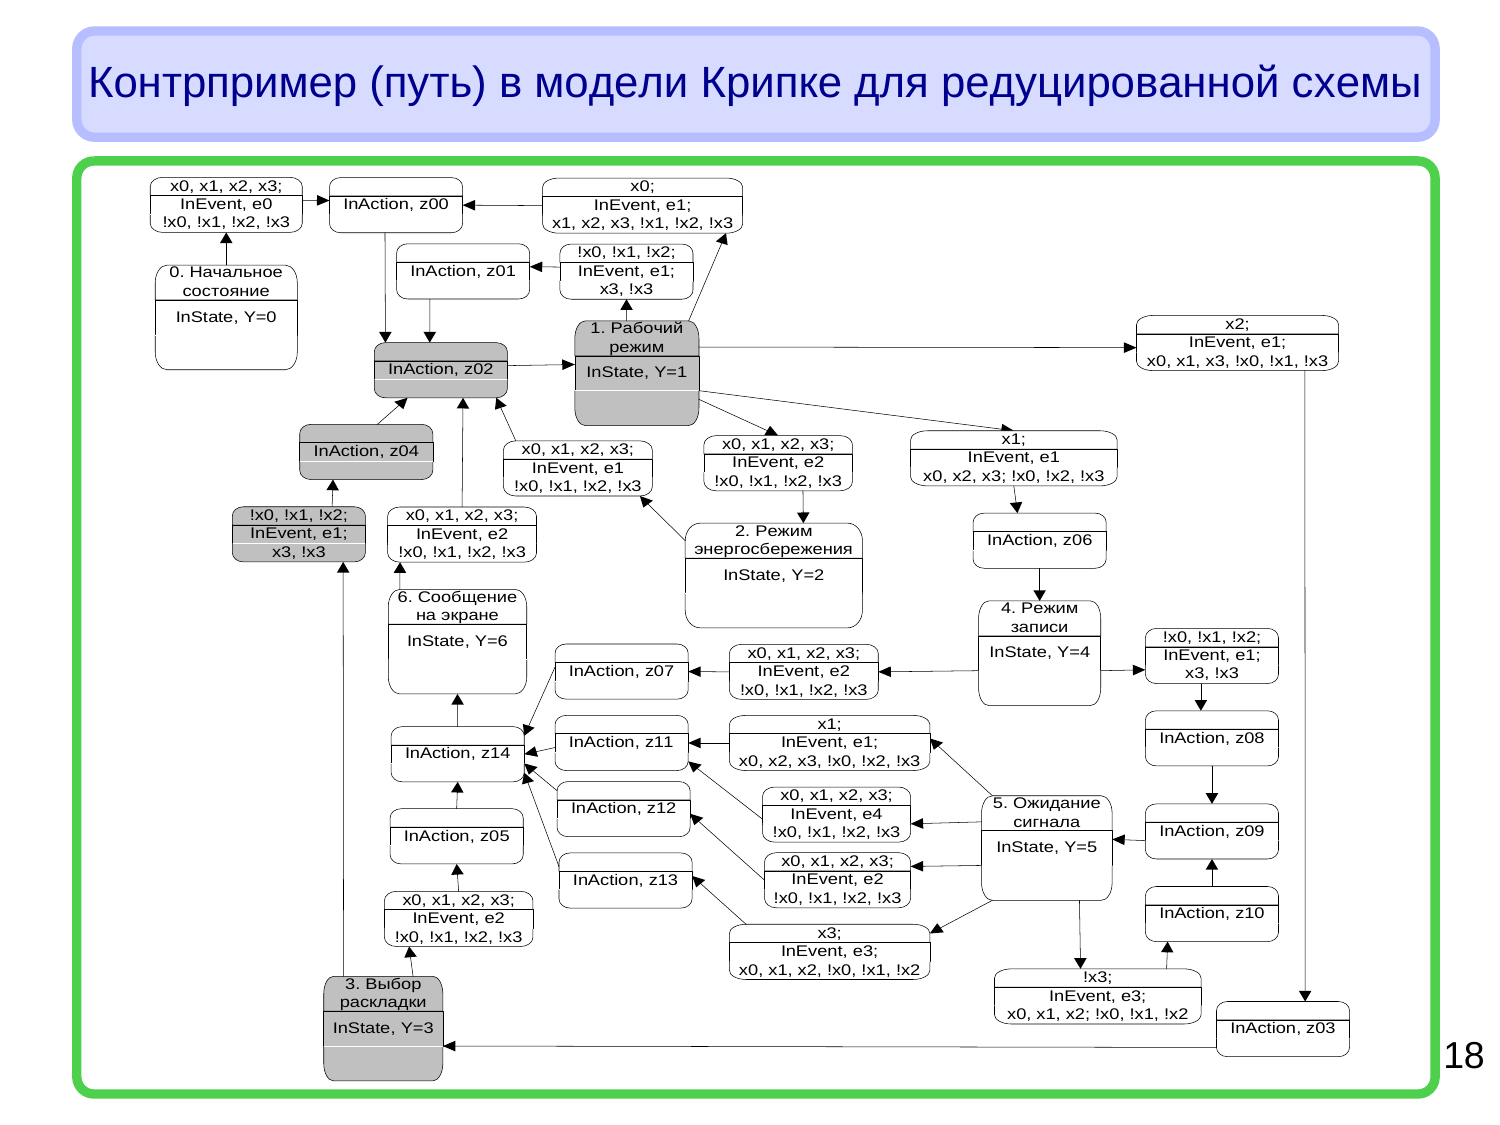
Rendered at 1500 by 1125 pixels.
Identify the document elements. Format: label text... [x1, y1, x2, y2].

chart [147, 172, 1353, 1084]
text_box 18 [1428, 1023, 1500, 1084]
title Контрпример (путь) в модели Крипке для редуцированной схемы [70, 11, 1441, 149]
